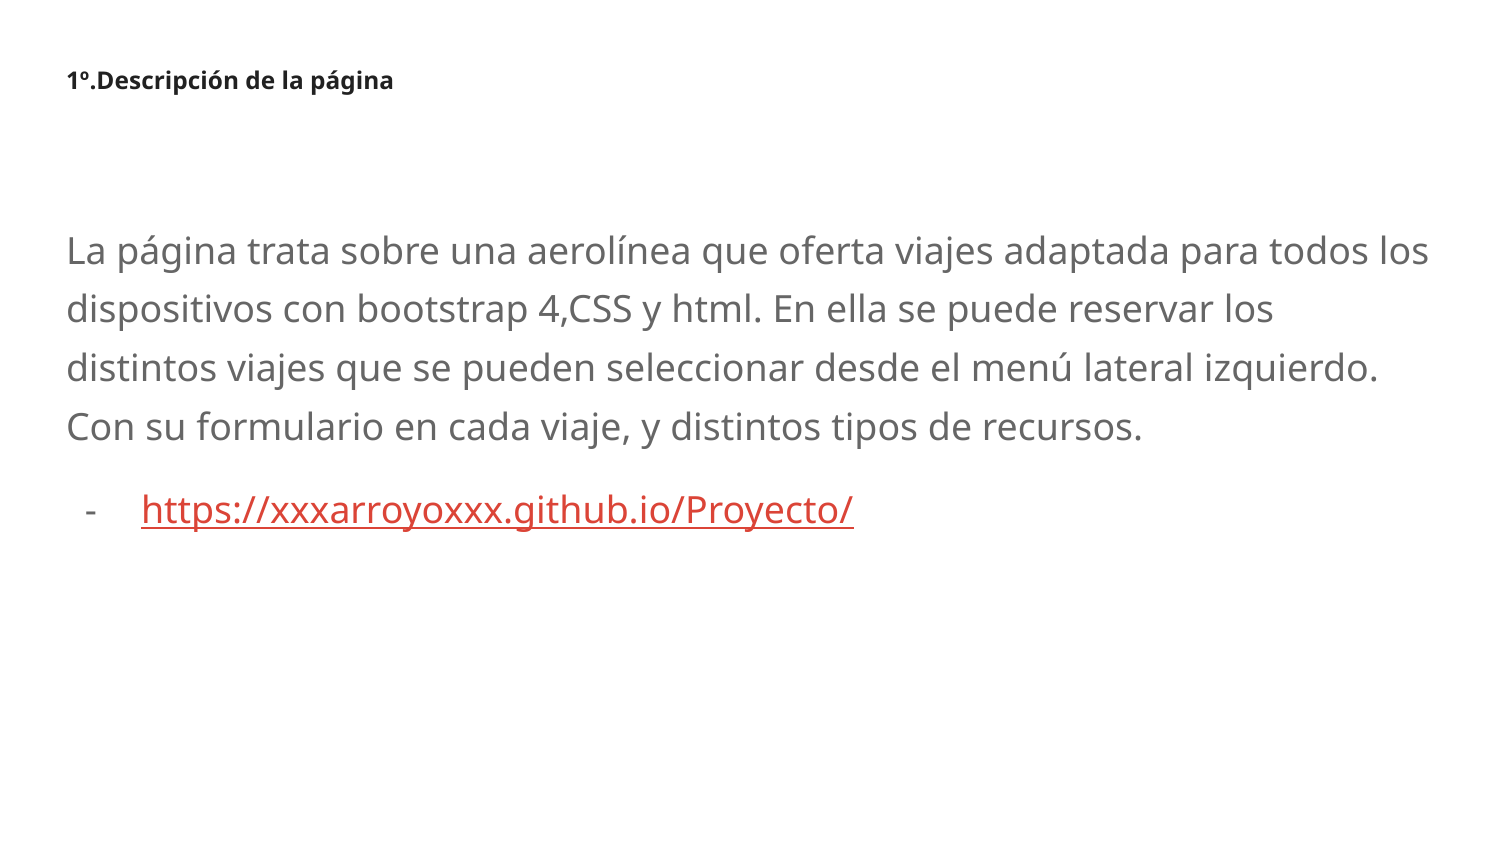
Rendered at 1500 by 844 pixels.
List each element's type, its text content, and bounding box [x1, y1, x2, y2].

title 1º.Descripción de la página [51, 48, 1449, 180]
list La página trata sobre una aerolínea que oferta viajes adaptada para todos los dispositivos con bootstrap 4,CSS y html. En ella se puede reservar los distintos viajes que se pueden seleccionar desde el menú lateral izquierdo. Con su formulario en cada viaje, y distintos tipos de recursos. https://xxxarroyoxxx.github.io/Proyecto/ [51, 201, 1449, 750]
